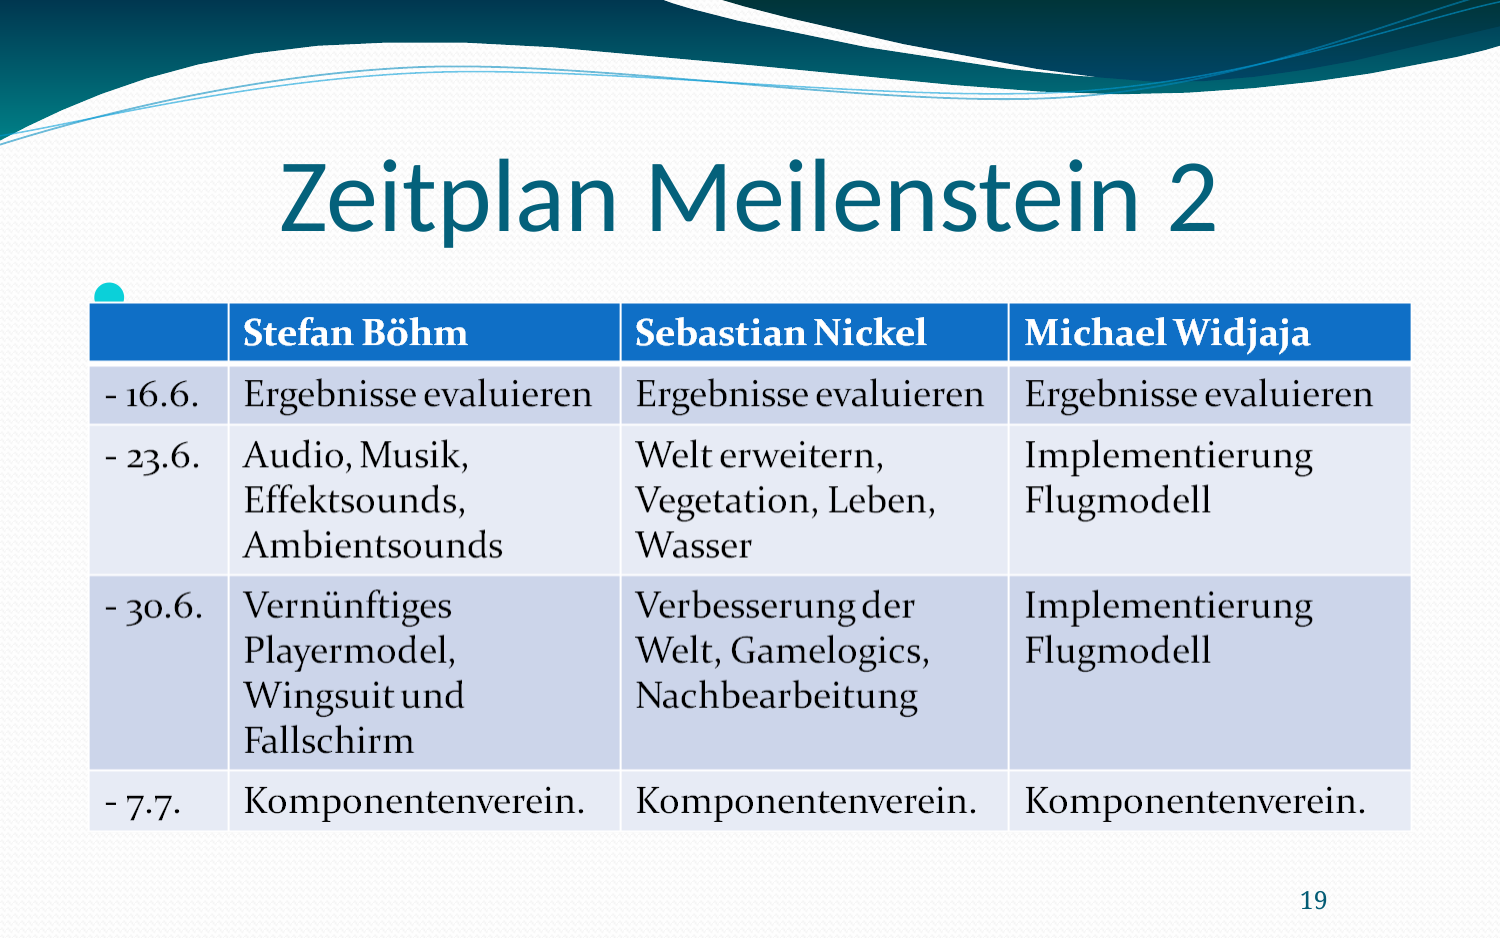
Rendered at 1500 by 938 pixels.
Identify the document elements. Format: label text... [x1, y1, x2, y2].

picture [77, 291, 1423, 844]
title Zeitplan Meilenstein 2 [75, 96, 1426, 253]
text_box 19 [1299, 868, 1426, 919]
list [75, 264, 1426, 865]
